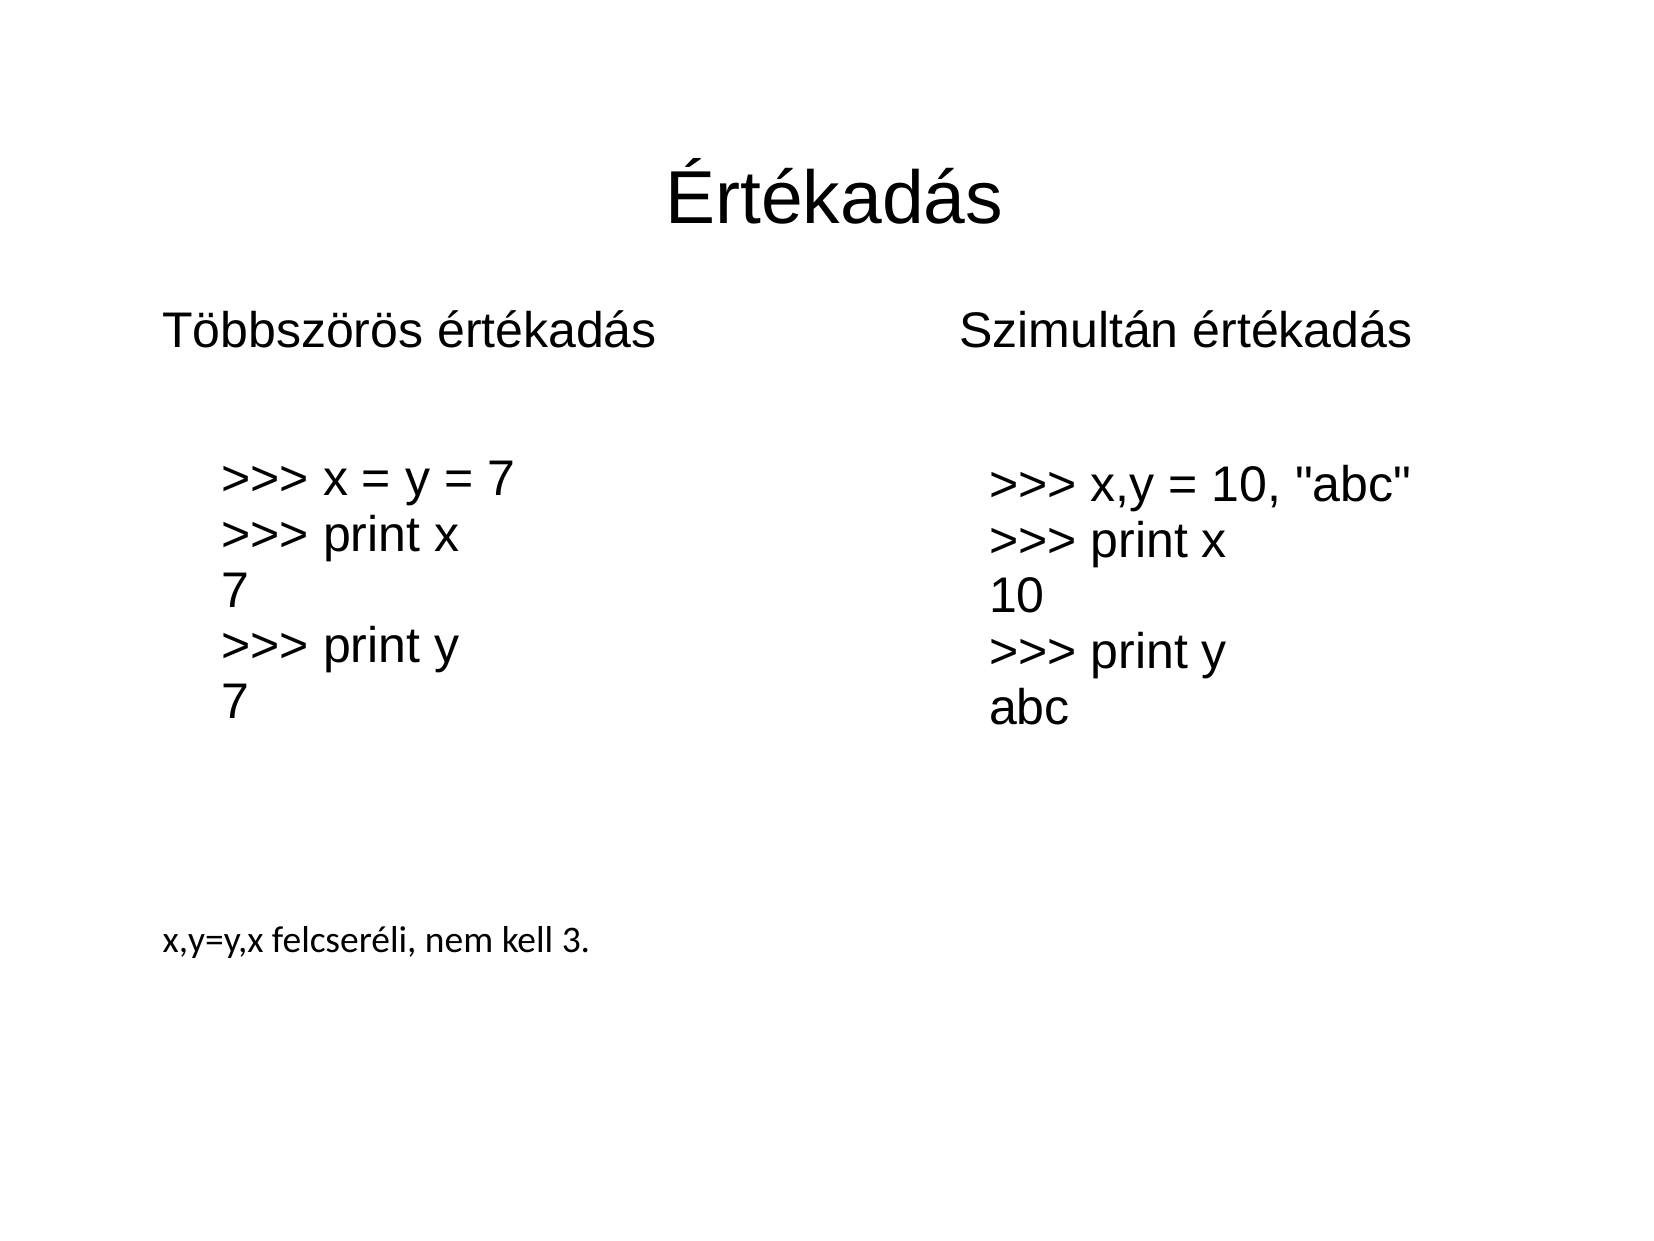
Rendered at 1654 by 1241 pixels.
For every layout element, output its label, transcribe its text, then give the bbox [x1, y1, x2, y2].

text_box Értékadás [650, 106, 1046, 206]
text_box >>> x,y = 10, "abc" >>> print x 10 >>> print y abc [974, 448, 1427, 802]
text_box >>> x = y = 7 >>> print x 7 >>> print y 7 [206, 442, 531, 852]
text_box x,y=y,x felcseréli, nem kell 3. [147, 907, 918, 968]
text_box Szimultán értékadás [944, 295, 1428, 367]
text_box Többszörös értékadás [147, 295, 672, 367]
